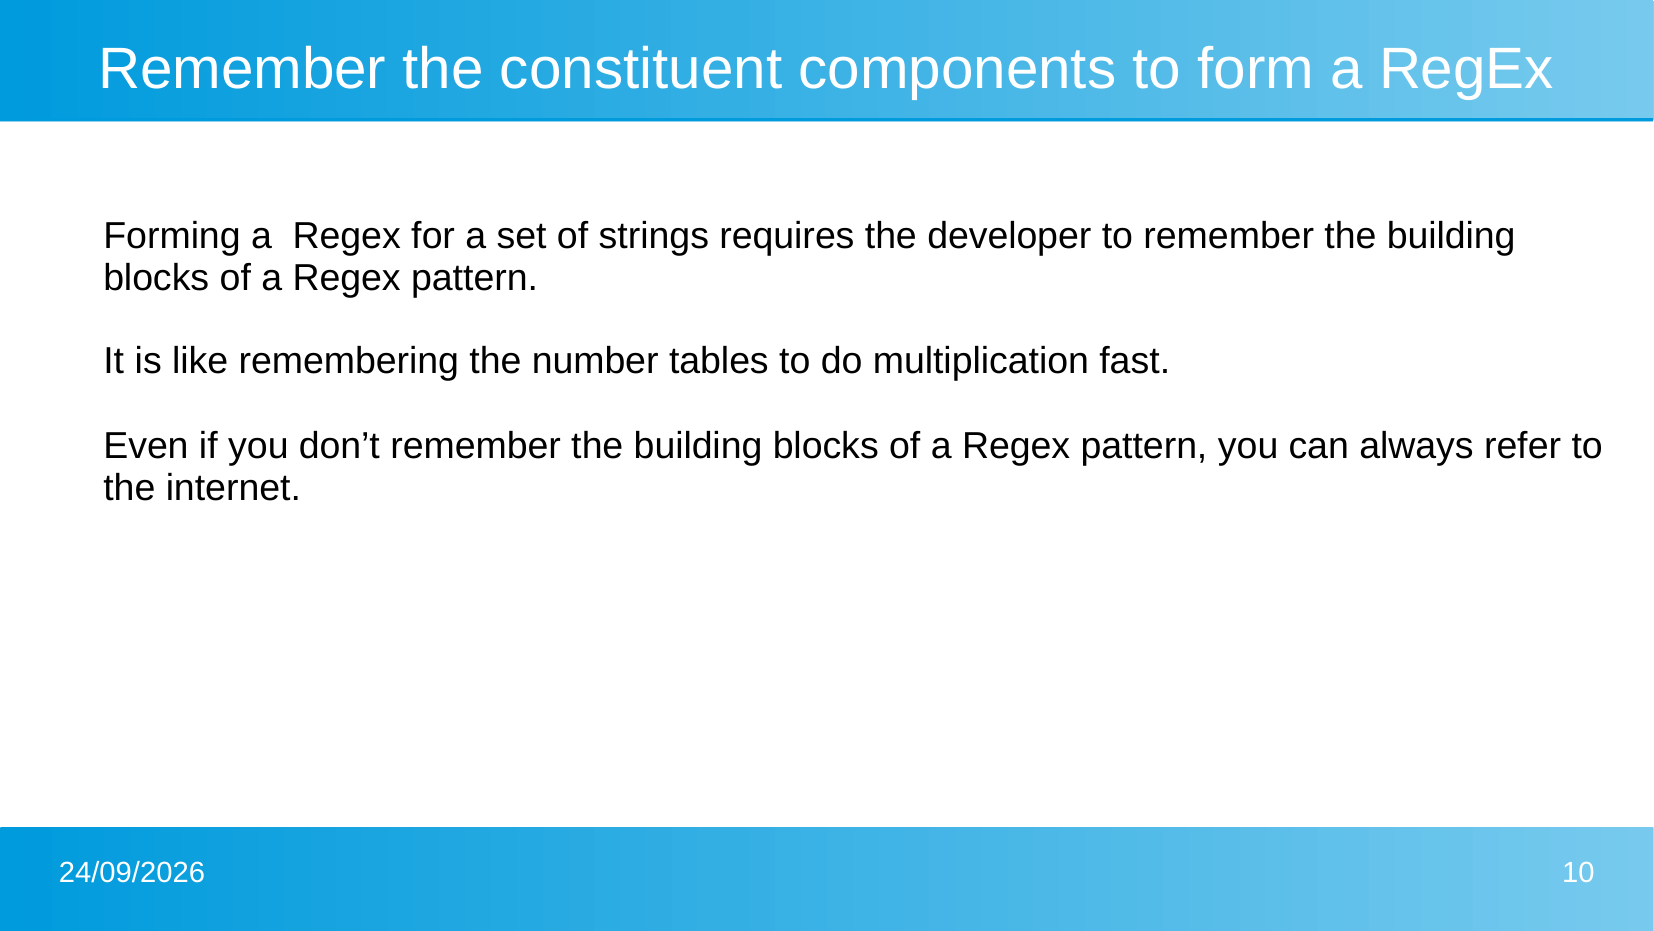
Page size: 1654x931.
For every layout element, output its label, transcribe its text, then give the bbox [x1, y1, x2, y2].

title Remember the constituent components to form a RegEx [59, 29, 1595, 108]
text_box Forming a Regex for a set of strings requires the developer to remember the building blocks of a Regex pattern. It is like remembering the number tables to do multiplication fast. Even if you don’t remember the building blocks of a Regex pattern, you can always refer to the internet. [88, 206, 1625, 516]
